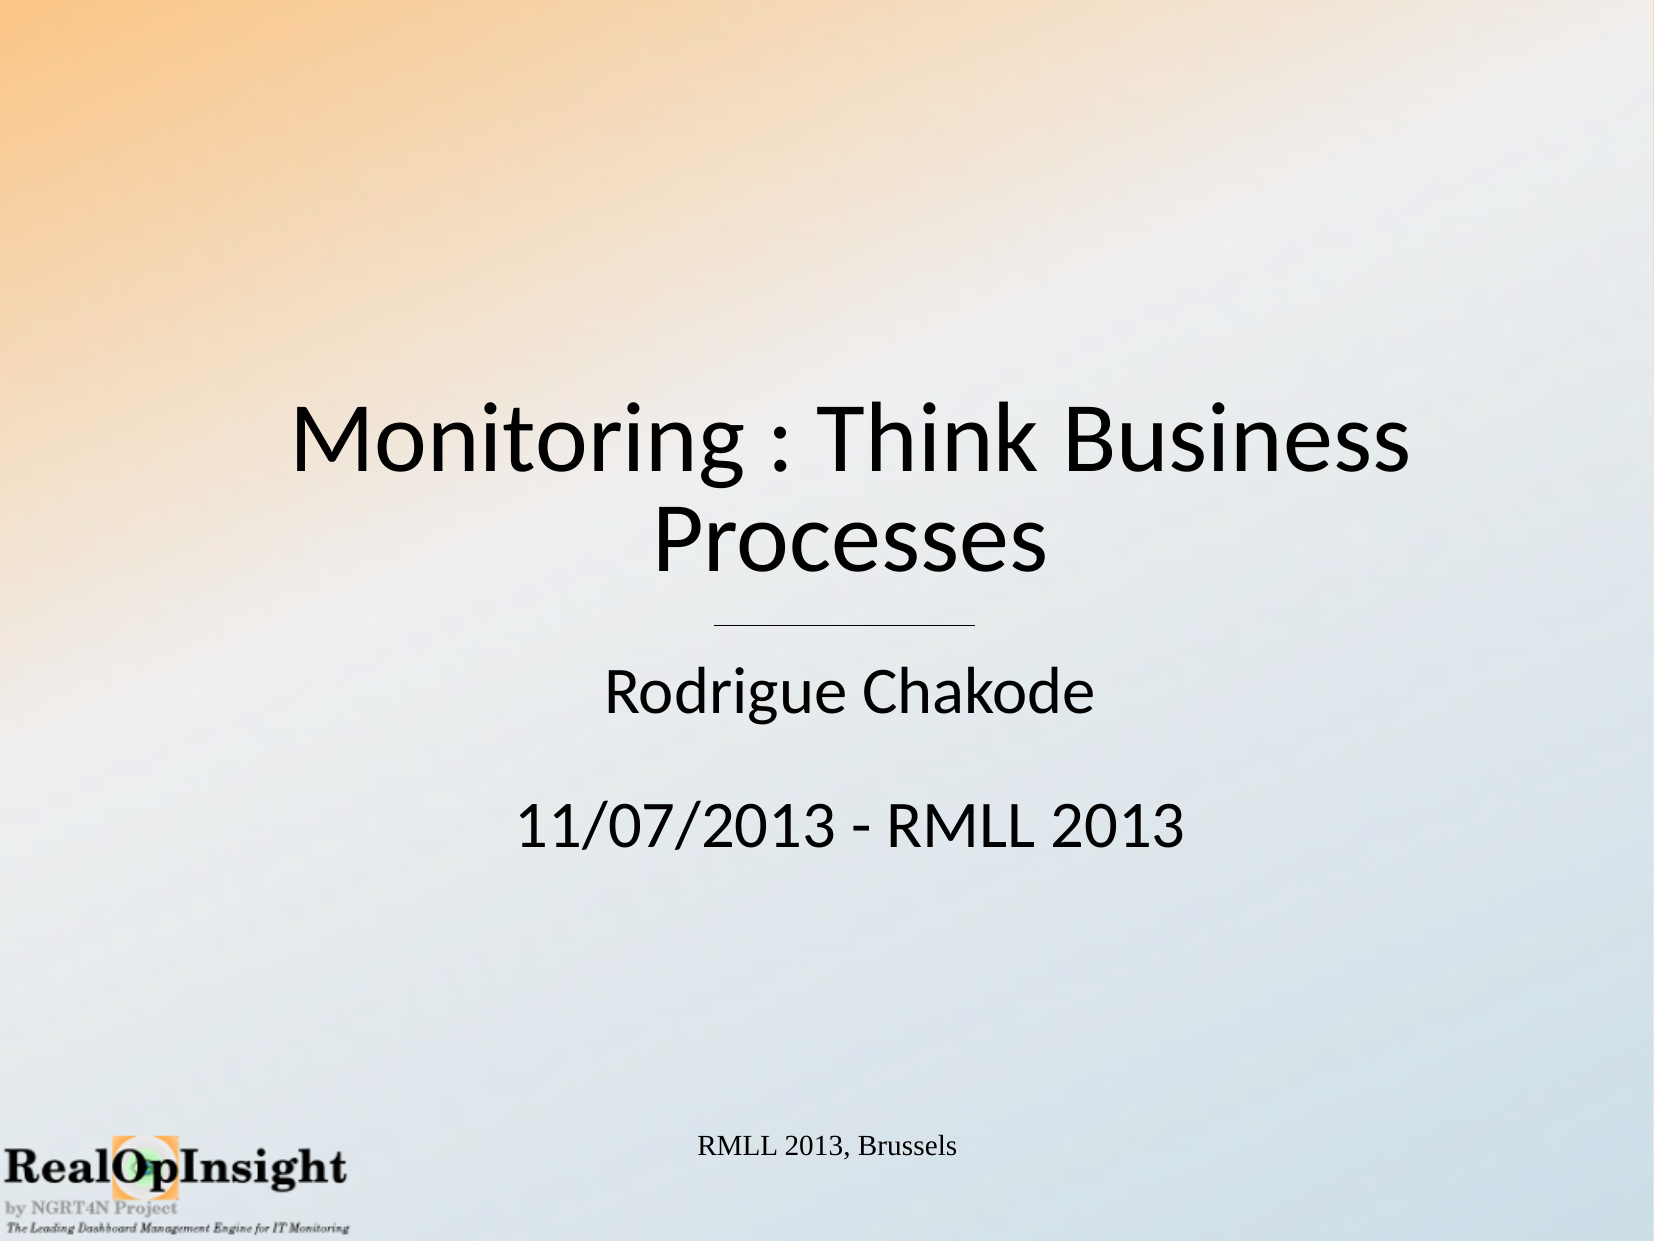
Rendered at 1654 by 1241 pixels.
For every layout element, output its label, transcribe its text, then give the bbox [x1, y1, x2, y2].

picture [0, 0, 1654, 1241]
subtitle Monitoring : Think Business Processes Rodrigue Chakode 11/07/2013 - RMLL 2013 [106, 150, 1595, 1111]
